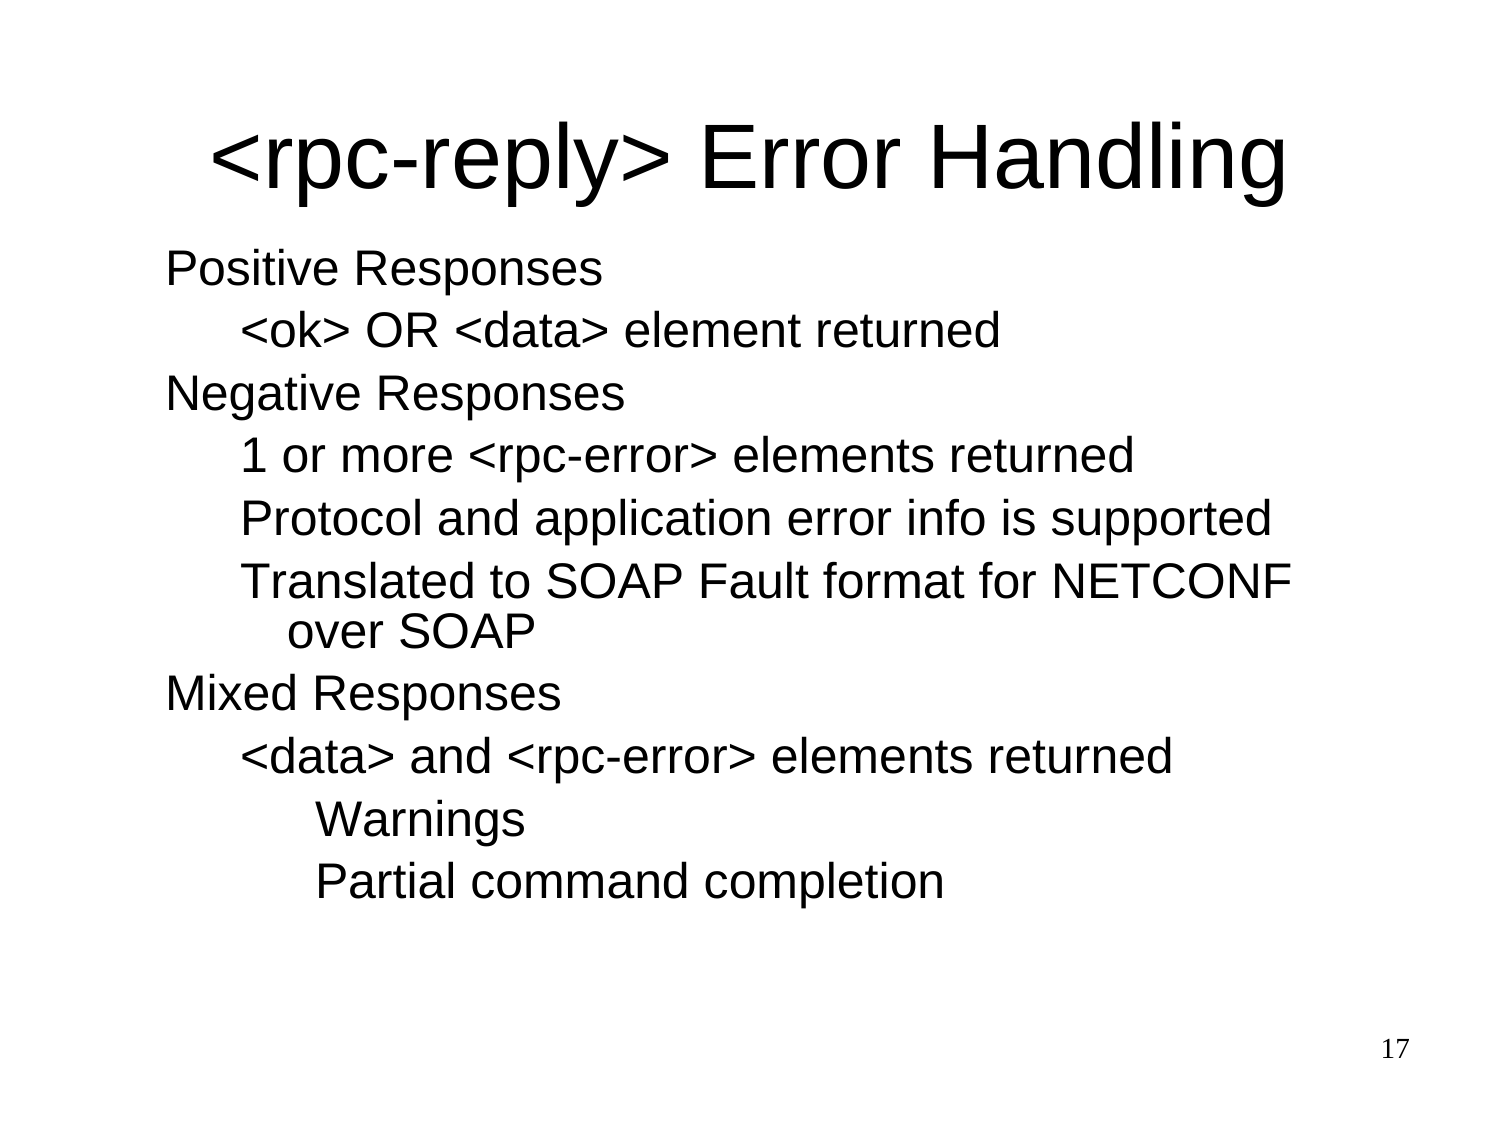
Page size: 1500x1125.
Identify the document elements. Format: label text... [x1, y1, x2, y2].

title <rpc-reply> Error Handling [75, 61, 1426, 216]
list Positive Responses <ok> OR <data> element returned Negative Responses 1 or more <rpc-error> elements returned Protocol and application error info is supported Translated to SOAP Fault format for NETCONF over SOAP Mixed Responses <data> and <rpc-error> elements returned Warnings Partial command completion [149, 237, 1400, 976]
